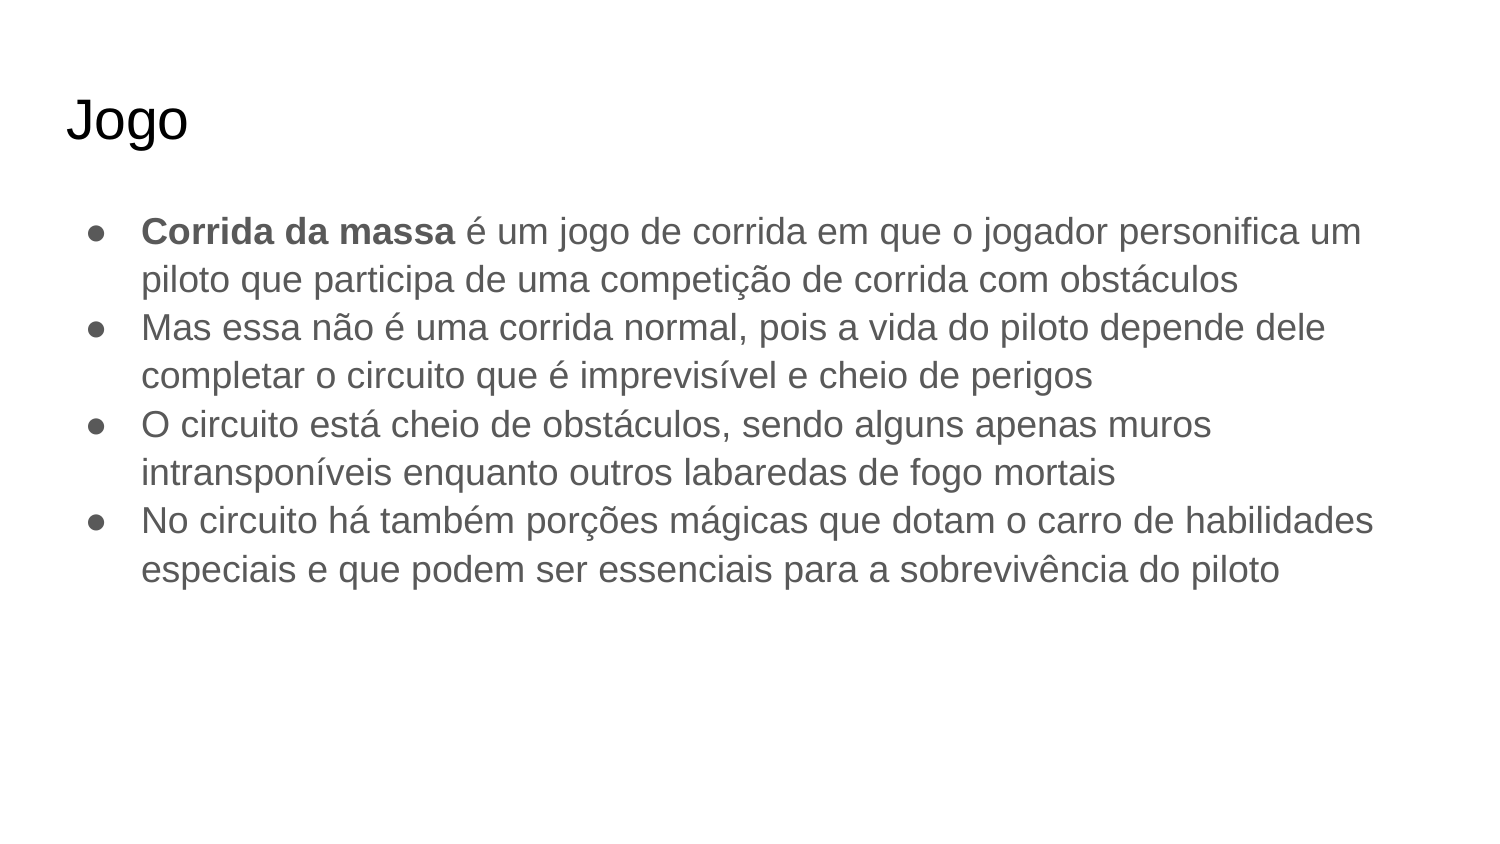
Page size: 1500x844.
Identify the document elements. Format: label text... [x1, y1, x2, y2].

list Corrida da massa é um jogo de corrida em que o jogador personifica um piloto que participa de uma competição de corrida com obstáculos Mas essa não é uma corrida normal, pois a vida do piloto depende dele completar o circuito que é imprevisível e cheio de perigos O circuito está cheio de obstáculos, sendo alguns apenas muros intransponíveis enquanto outros labaredas de fogo mortais No circuito há também porções mágicas que dotam o carro de habilidades especiais e que podem ser essenciais para a sobrevivência do piloto [51, 189, 1449, 750]
title Jogo [51, 72, 1449, 167]
